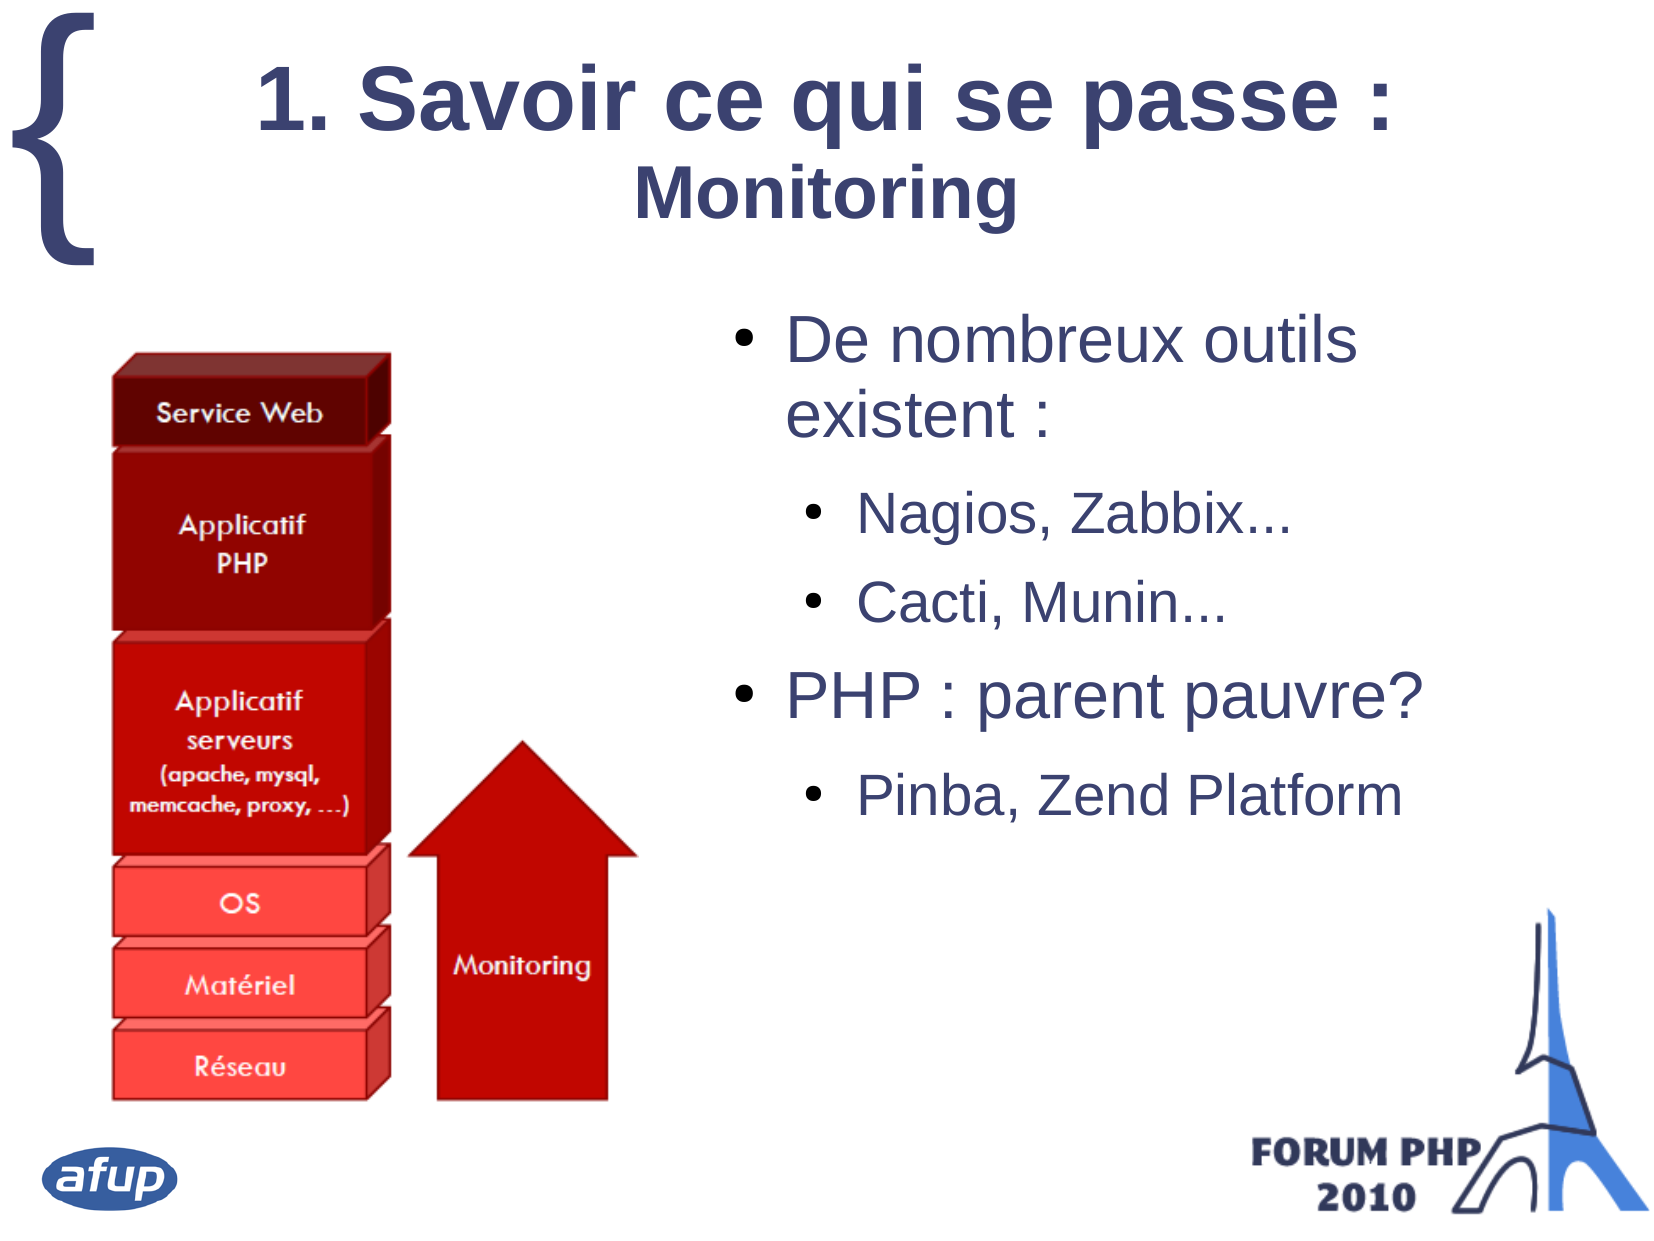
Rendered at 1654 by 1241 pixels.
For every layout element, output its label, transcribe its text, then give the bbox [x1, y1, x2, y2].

list De nombreux outils existent : Nagios, Zabbix... Cacti, Munin... PHP : parent pauvre? Pinba, Zend Platform [714, 302, 1489, 1106]
picture [88, 350, 639, 1123]
picture [1240, 872, 1650, 1241]
title 1. Savoir ce qui se passe : Monitoring [82, 37, 1571, 245]
picture [41, 1146, 178, 1211]
